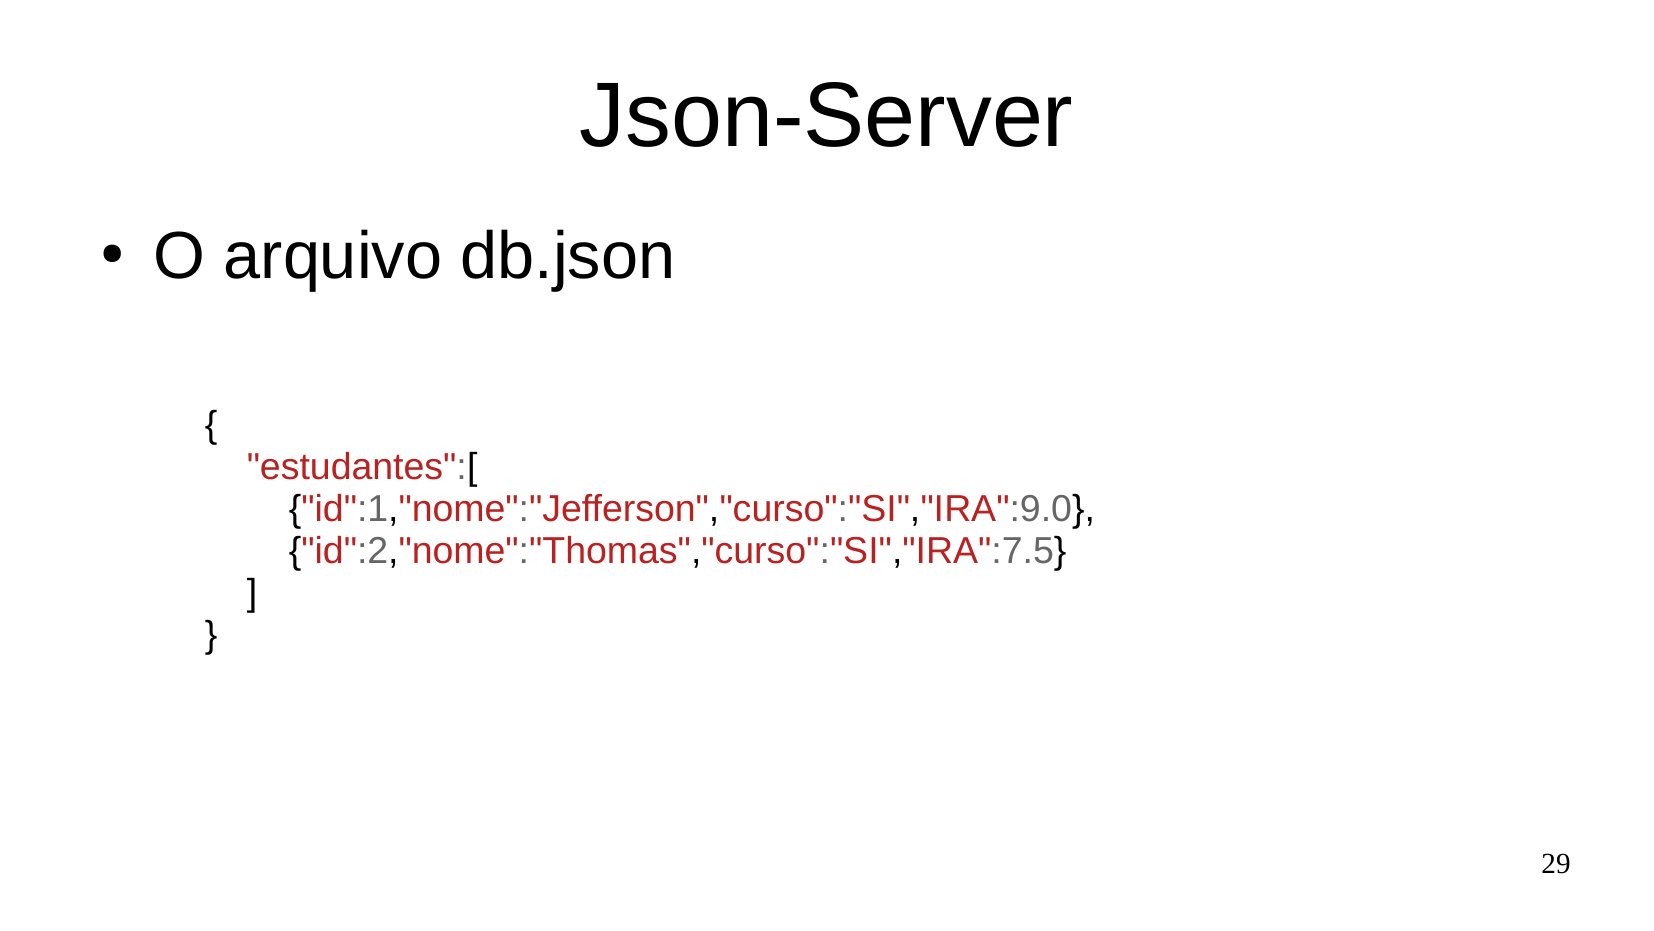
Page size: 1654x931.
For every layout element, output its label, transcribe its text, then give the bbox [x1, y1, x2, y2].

title Json-Server [82, 37, 1571, 193]
text_box { "estudantes":[ {"id":1,"nome":"Jefferson","curso":"SI","IRA":9.0}, {"id":2,"nome":"Thomas","curso":"SI","IRA":7.5} ] } [190, 396, 1155, 664]
list O arquivo db.json [82, 217, 1571, 758]
